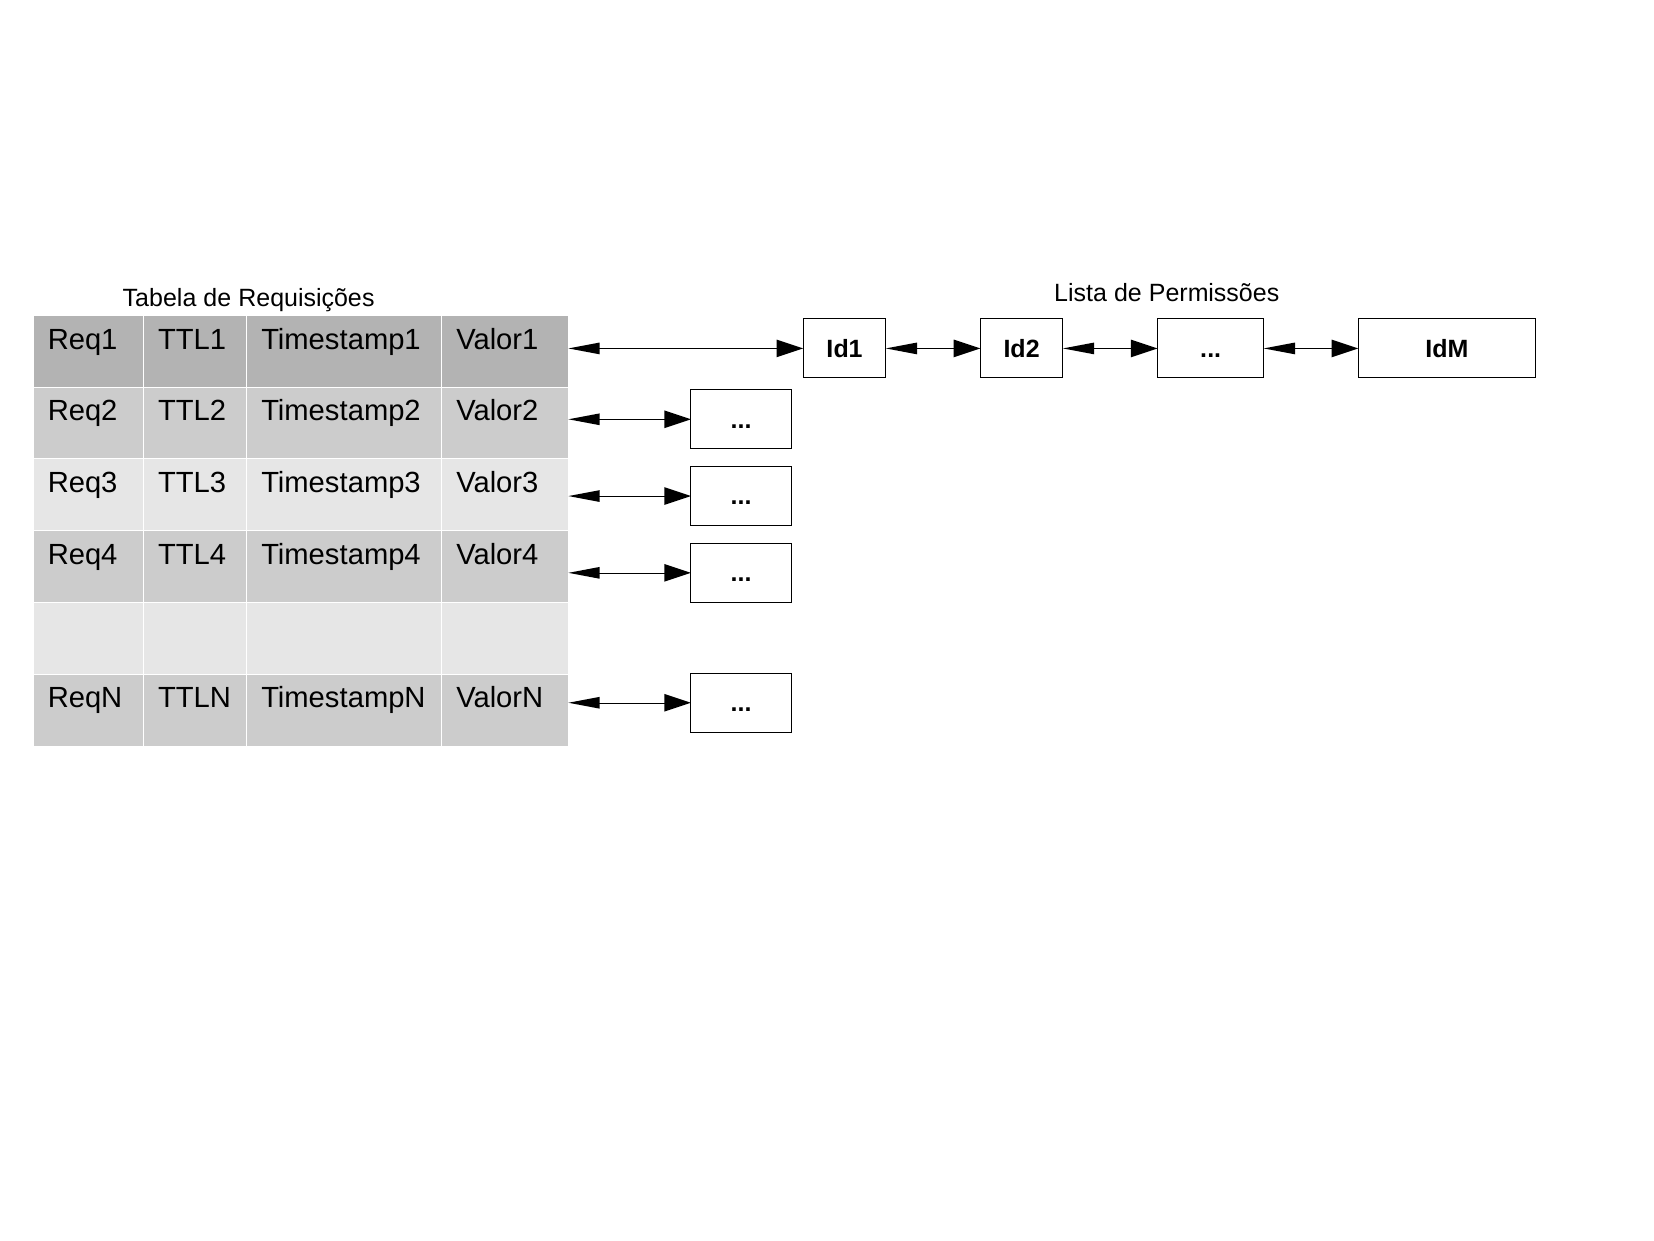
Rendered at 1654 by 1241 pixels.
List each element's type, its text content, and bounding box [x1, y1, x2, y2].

table_cell TimestampN [247, 675, 441, 746]
table_cell Valor3 [442, 459, 568, 530]
table_header Timestamp1 [247, 316, 441, 387]
text_box ... [1157, 318, 1264, 378]
table_cell Timestamp4 [247, 531, 441, 602]
table_cell ValorN [442, 675, 568, 746]
table_cell TTL2 [144, 388, 246, 458]
table_cell Valor2 [442, 388, 568, 458]
table_cell [34, 603, 143, 674]
text_box ... [690, 466, 792, 526]
text_box IdM [1358, 318, 1536, 378]
table_cell ReqN [34, 675, 143, 746]
text_box Lista de Permissões [1039, 271, 1295, 315]
table_cell Valor4 [442, 531, 568, 602]
table_cell [442, 603, 568, 674]
table_cell Req4 [34, 531, 143, 602]
table_cell [247, 603, 441, 674]
table_cell [144, 603, 246, 674]
text_box Tabela de Requisições [107, 276, 390, 319]
table_cell TTL4 [144, 531, 246, 602]
table_cell Timestamp2 [247, 388, 441, 458]
table_cell Req2 [34, 388, 143, 458]
text_box Id1 [803, 318, 886, 378]
table_cell Req3 [34, 459, 143, 530]
table_cell TTLN [144, 675, 246, 746]
table_header Req1 [34, 316, 143, 387]
table_header Valor1 [442, 316, 568, 387]
table_cell Timestamp3 [247, 459, 441, 530]
text_box ... [690, 673, 792, 733]
text_box ... [690, 389, 792, 449]
text_box ... [690, 543, 792, 603]
table_cell TTL3 [144, 459, 246, 530]
table_header TTL1 [144, 319, 246, 387]
text_box Id2 [980, 318, 1063, 378]
